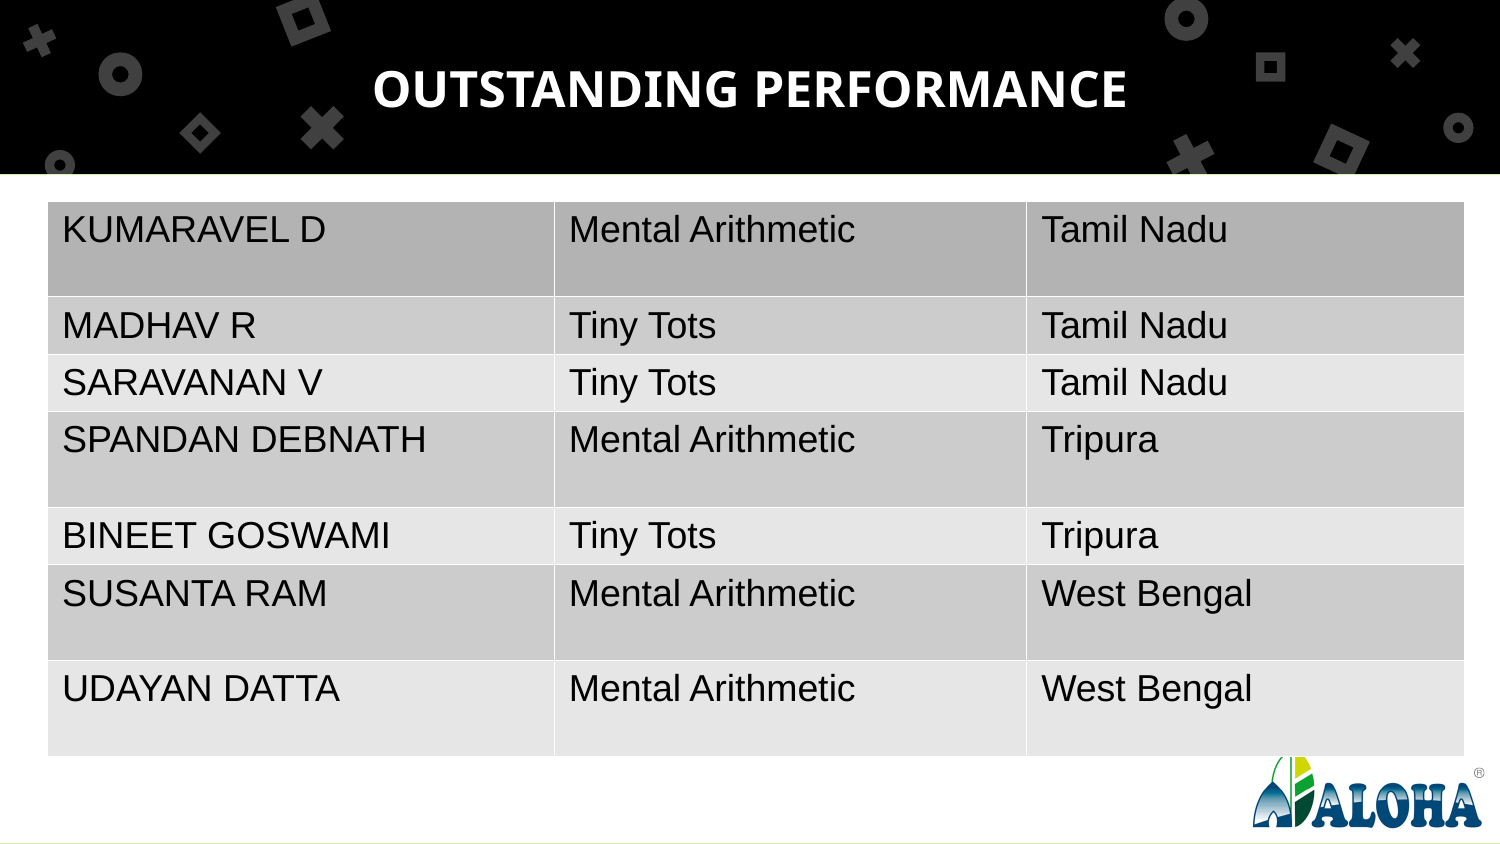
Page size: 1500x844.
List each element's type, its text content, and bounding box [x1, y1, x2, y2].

table_header KUMARAVEL D [48, 202, 554, 296]
table_cell MADHAV R [48, 297, 554, 354]
table_cell SARAVANAN V [48, 355, 554, 411]
picture [1245, 744, 1489, 836]
table_cell Tamil Nadu [1027, 355, 1464, 411]
table_cell Mental Arithmetic [555, 661, 1026, 756]
table_cell Tripura [1027, 412, 1464, 507]
table_cell Tiny Tots [555, 508, 1026, 564]
table_cell BINEET GOSWAMI [48, 508, 554, 564]
table_cell Tripura [1027, 508, 1464, 564]
table_cell SPANDAN DEBNATH [48, 412, 554, 507]
table_cell Mental Arithmetic [555, 412, 1026, 507]
table_cell Mental Arithmetic [555, 565, 1026, 660]
table_cell West Bengal [1027, 661, 1464, 756]
table_cell SUSANTA RAM [48, 565, 554, 660]
text_box OUTSTANDING PERFORMANCE [75, 0, 1425, 175]
table_cell Tiny Tots [555, 297, 1026, 354]
table_header Mental Arithmetic [555, 202, 1026, 296]
table_cell West Bengal [1027, 565, 1464, 660]
table_cell Tamil Nadu [1027, 297, 1464, 354]
table_cell UDAYAN DATTA [48, 661, 554, 756]
table_header Tamil Nadu [1027, 202, 1464, 296]
table_cell Tiny Tots [555, 355, 1026, 411]
